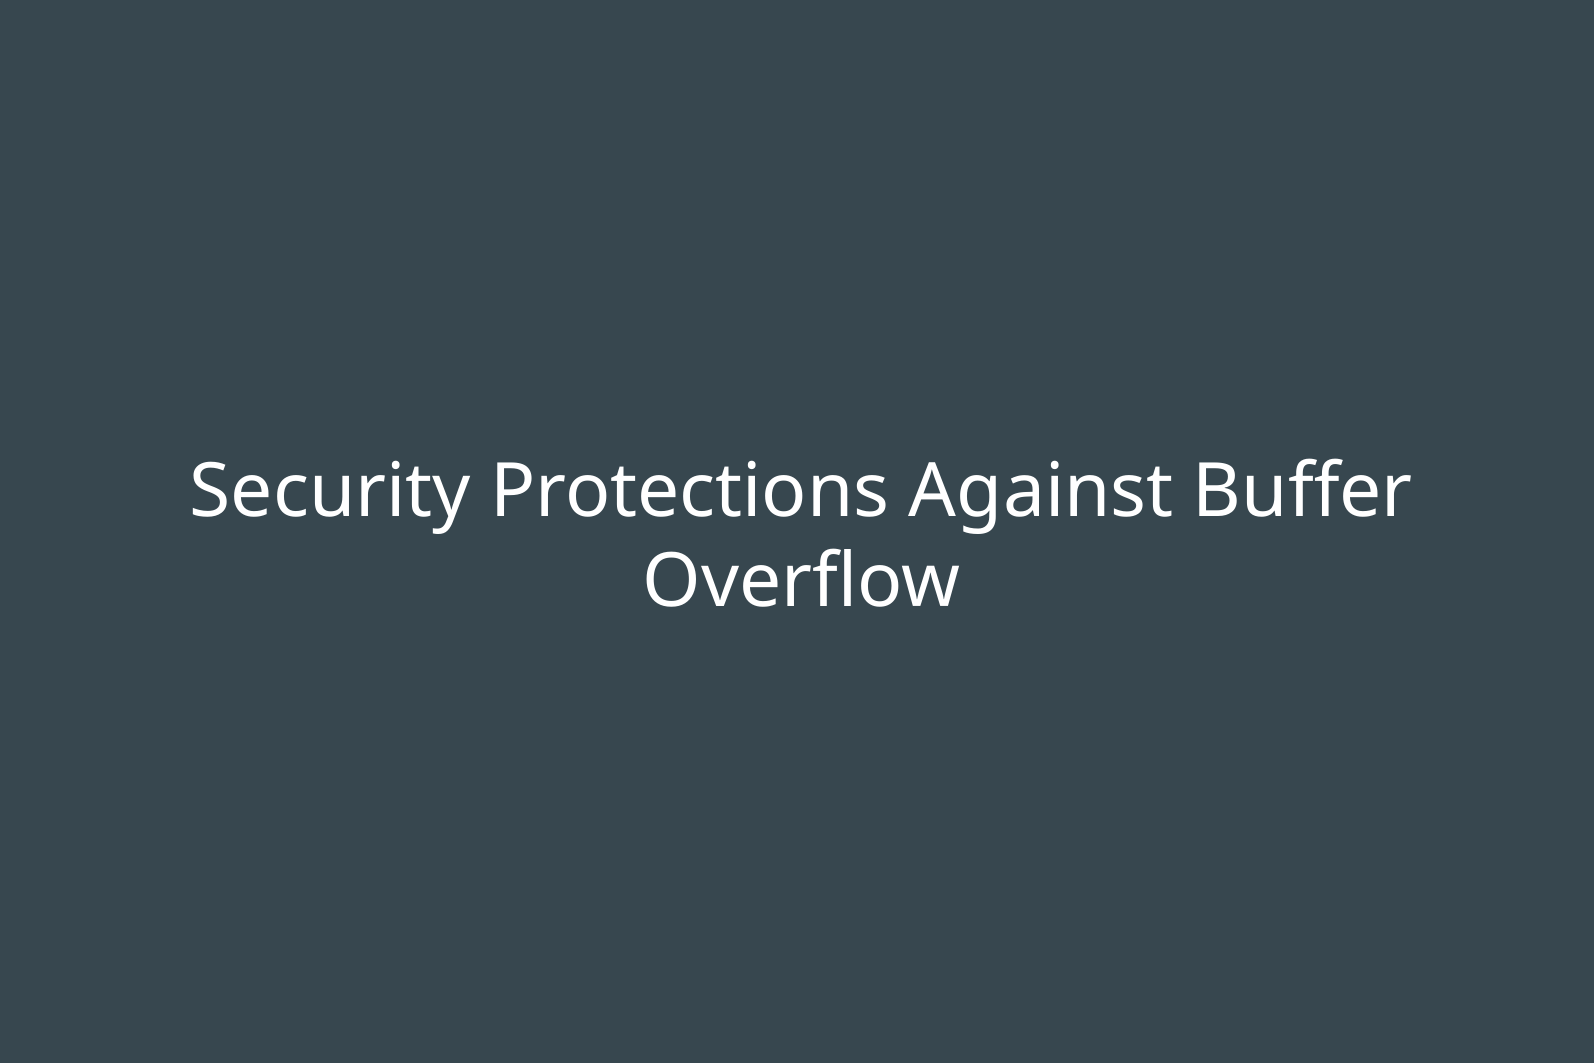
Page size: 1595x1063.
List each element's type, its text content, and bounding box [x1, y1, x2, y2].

title Security Protections Against Buffer Overflow [116, 442, 1487, 621]
